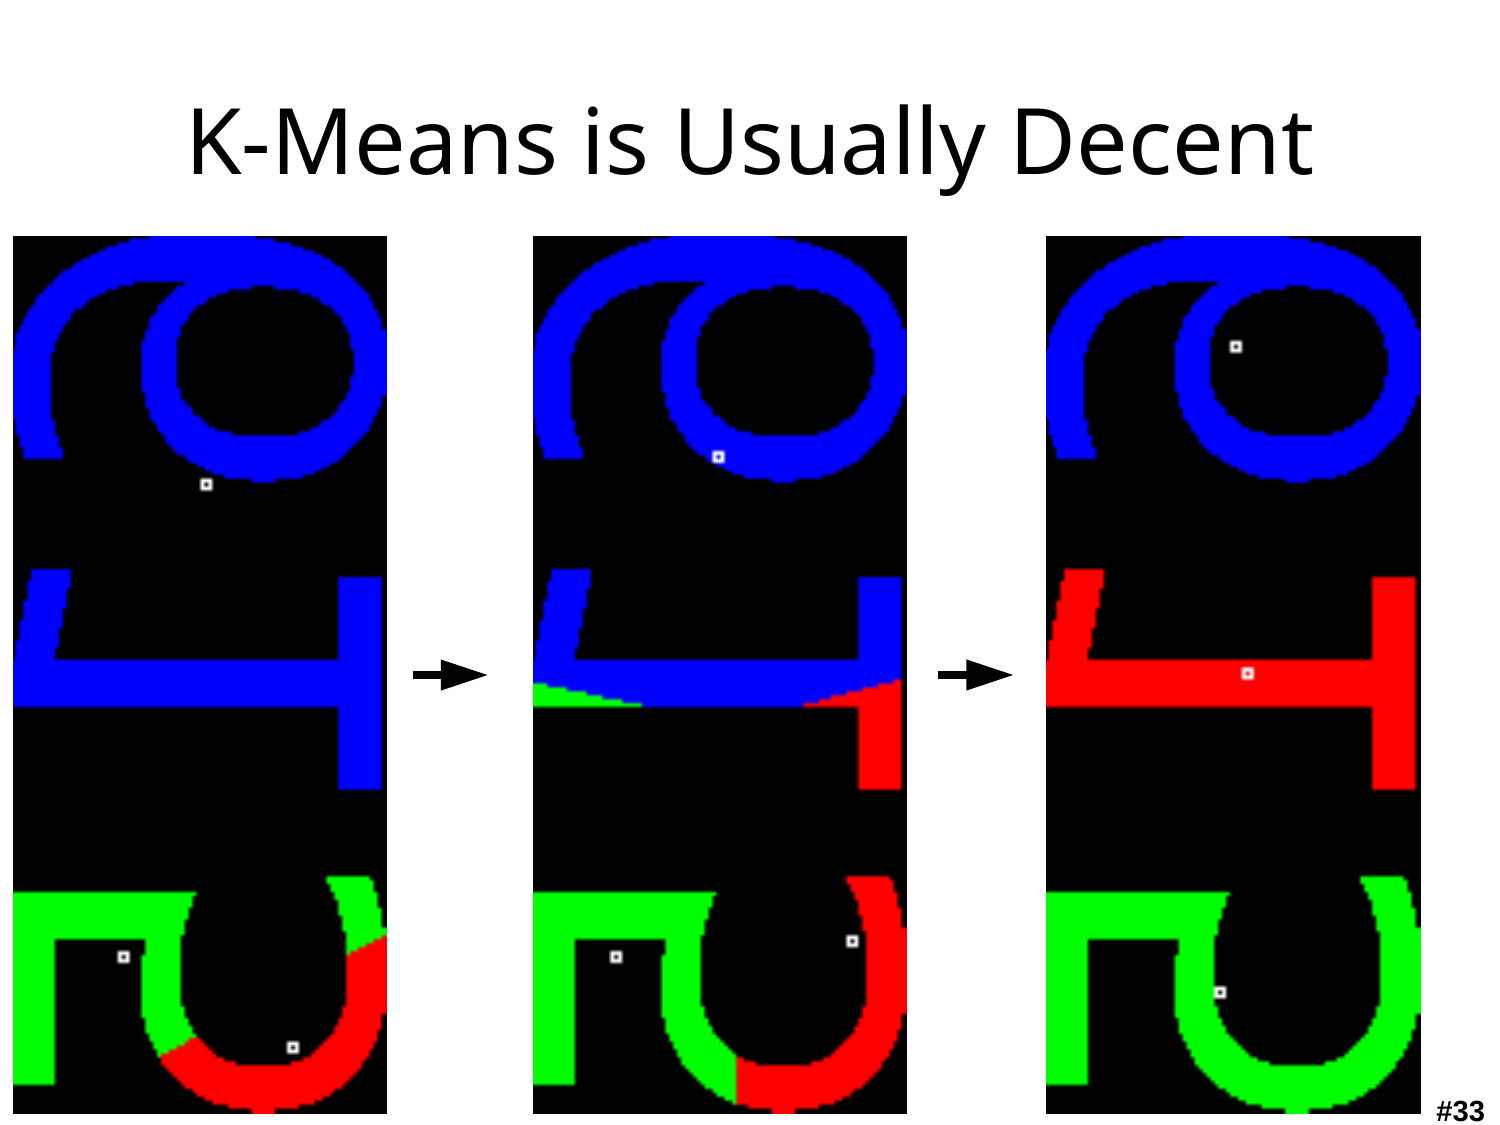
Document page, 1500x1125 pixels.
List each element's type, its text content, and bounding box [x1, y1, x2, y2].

picture [1046, 236, 1421, 1114]
picture [13, 236, 387, 1114]
picture [533, 236, 907, 1114]
title K-Means is Usually Decent [24, 45, 1476, 233]
